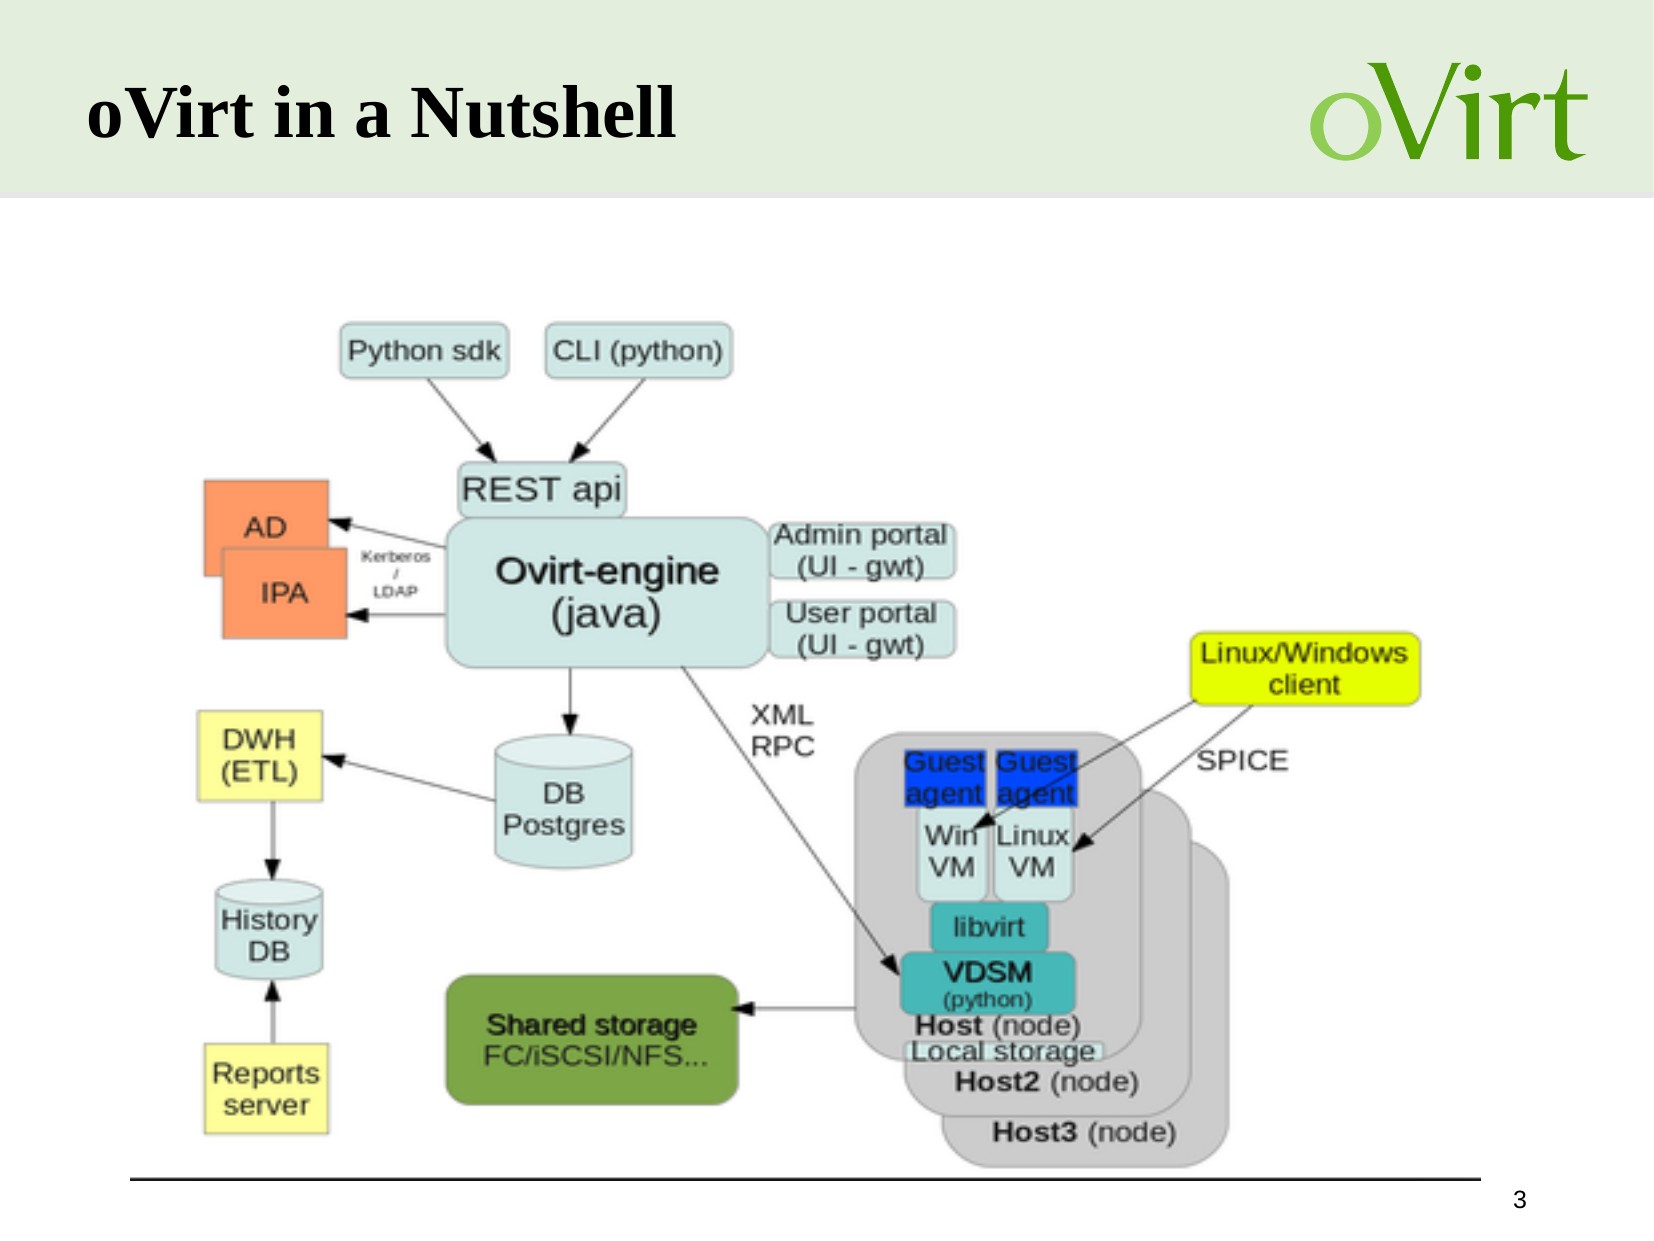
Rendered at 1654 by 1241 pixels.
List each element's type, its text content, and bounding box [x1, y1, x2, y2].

title oVirt in a Nutshell [86, 36, 1307, 188]
picture [130, 242, 1481, 1181]
